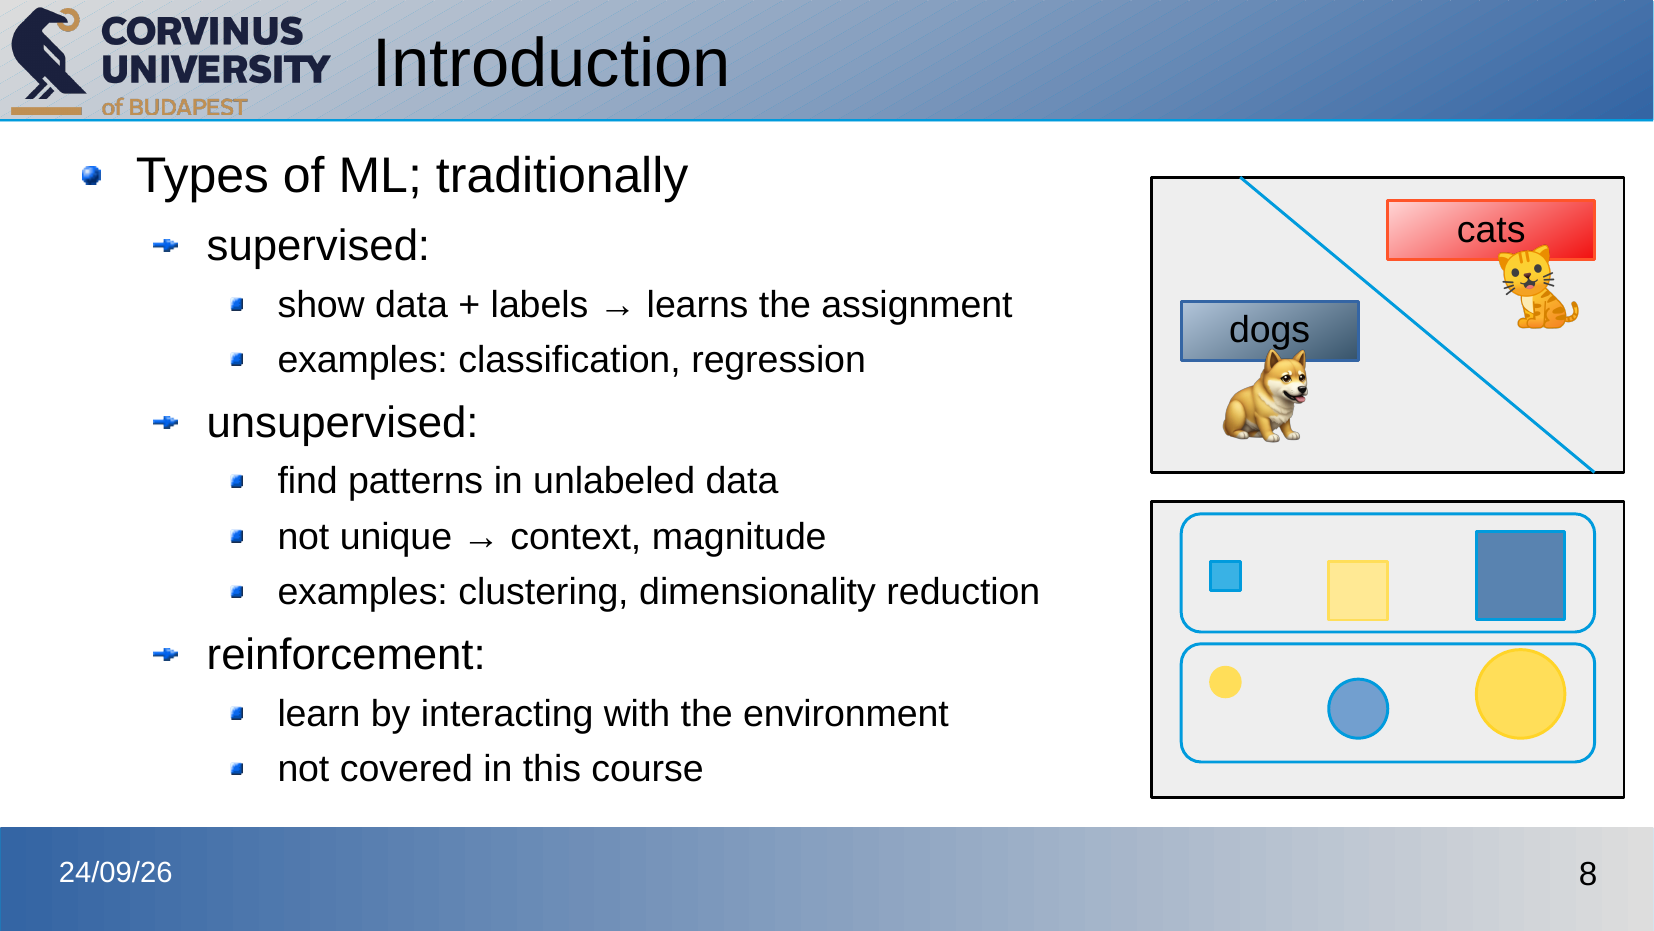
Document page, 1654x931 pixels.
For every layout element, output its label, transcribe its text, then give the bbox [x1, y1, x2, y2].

title Introduction [372, 23, 1625, 103]
text_box [1244, 177, 1625, 473]
picture [11, 7, 331, 115]
picture [1494, 242, 1583, 331]
text_box [1151, 177, 1591, 473]
picture [1210, 336, 1329, 455]
text_box dogs [1181, 301, 1359, 361]
text_box [1151, 501, 1625, 798]
text_box cats [1387, 200, 1595, 260]
list Types of ML; traditionally supervised: show data + labels → learns the assignment examples: classification, regression unsupervised: find patterns in unlabeled data not unique → context, magnitude examples: clustering, dimensionality reduction reinforcement: learn by interacting with the environment not covered in this course [64, 147, 1601, 815]
